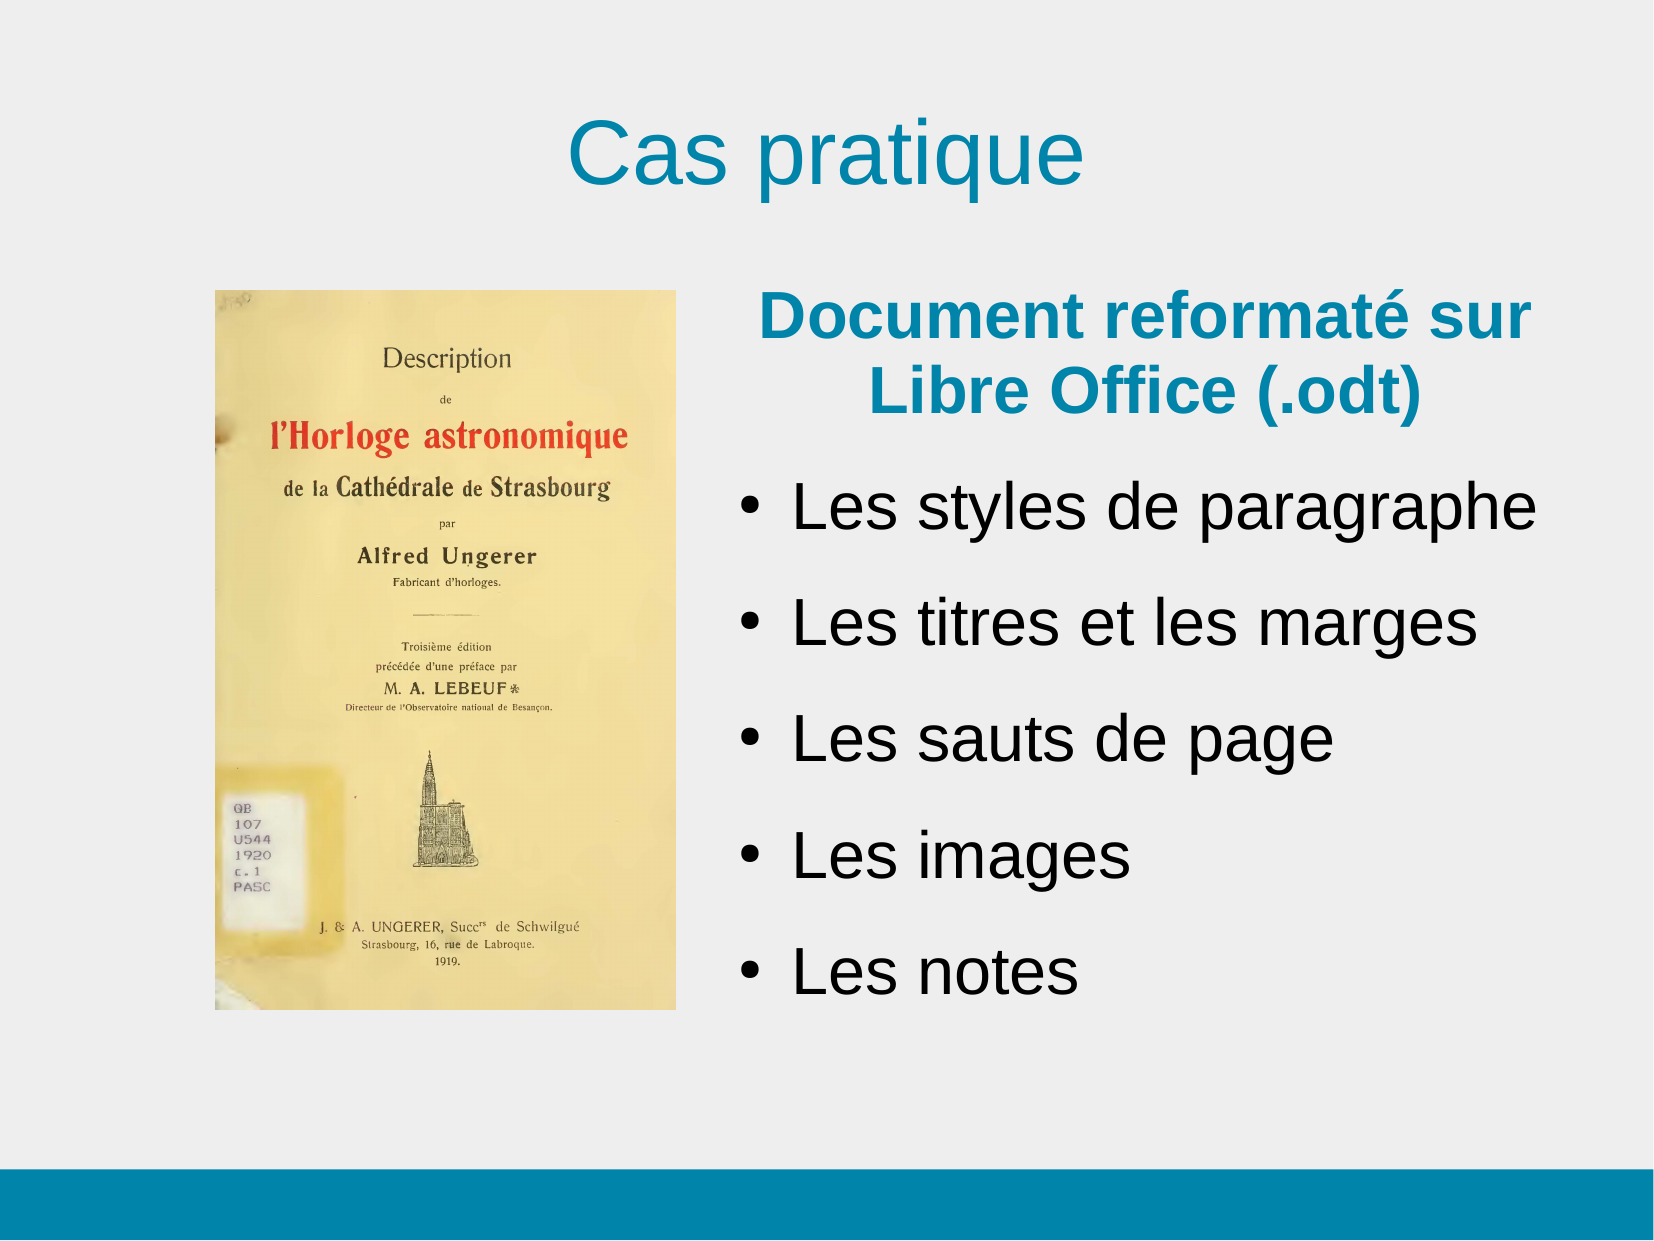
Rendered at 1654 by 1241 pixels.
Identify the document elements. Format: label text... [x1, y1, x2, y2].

text_box [0, 1169, 1654, 1241]
list Document reformaté sur Libre Office (.odt) Les styles de paragraphe Les titres et les marges Les sauts de page Les images Les notes [720, 278, 1572, 1075]
picture [215, 290, 676, 1010]
title Cas pratique [82, 49, 1571, 257]
